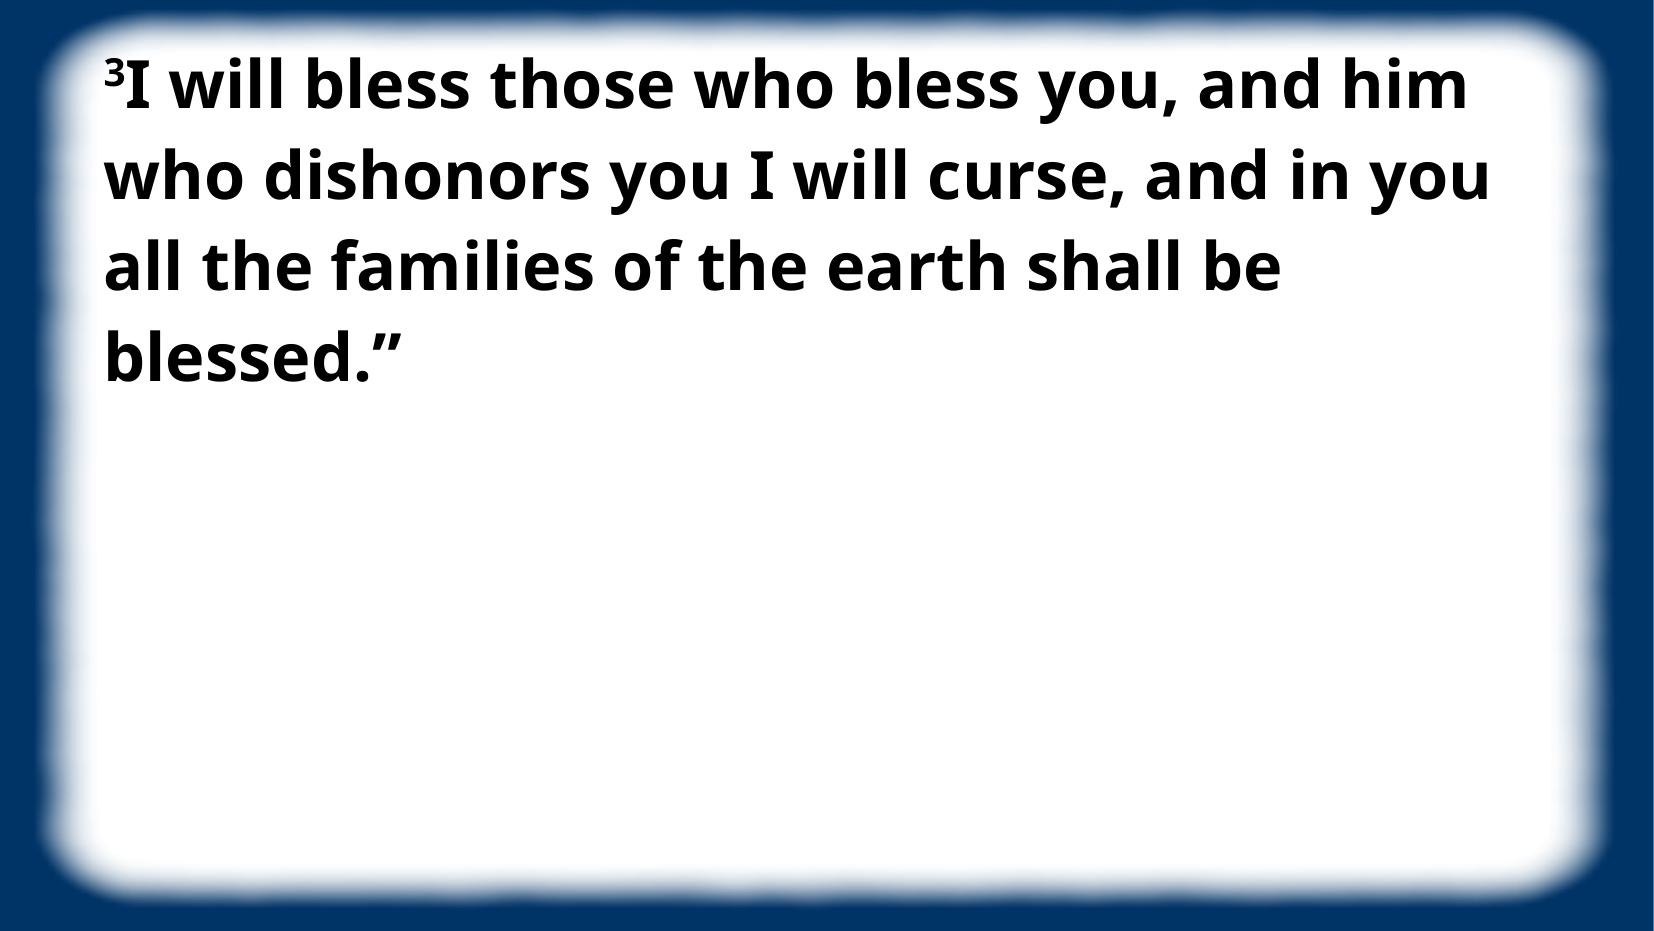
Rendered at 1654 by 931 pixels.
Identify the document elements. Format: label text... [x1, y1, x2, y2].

picture [0, 0, 1654, 931]
text_box 3I will bless those who bless you, and him who dishonors you I will curse, and in you all the families of the earth shall be blessed.” [88, 30, 1529, 312]
